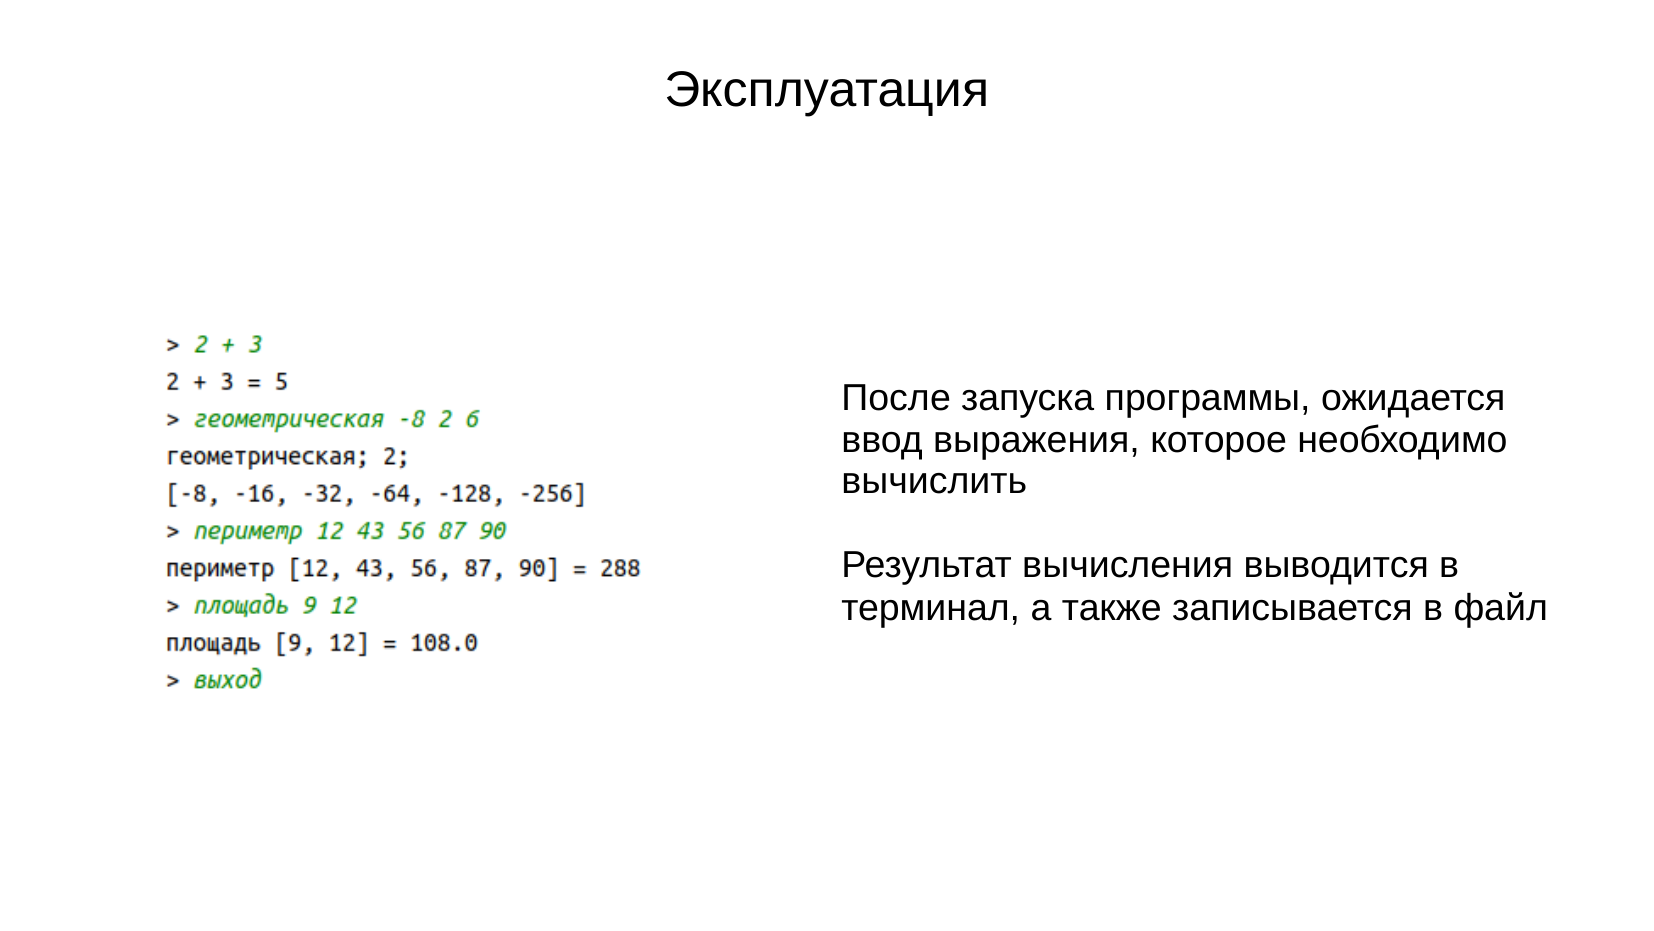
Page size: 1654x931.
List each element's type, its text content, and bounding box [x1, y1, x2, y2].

picture [151, 324, 680, 714]
title Эксплуатация [59, 59, 1595, 119]
text_box После запуска программы, ожидается ввод выражения, которое необходимо вычислить Результат вычисления выводится в терминал, а также записывается в файл [826, 147, 1595, 857]
